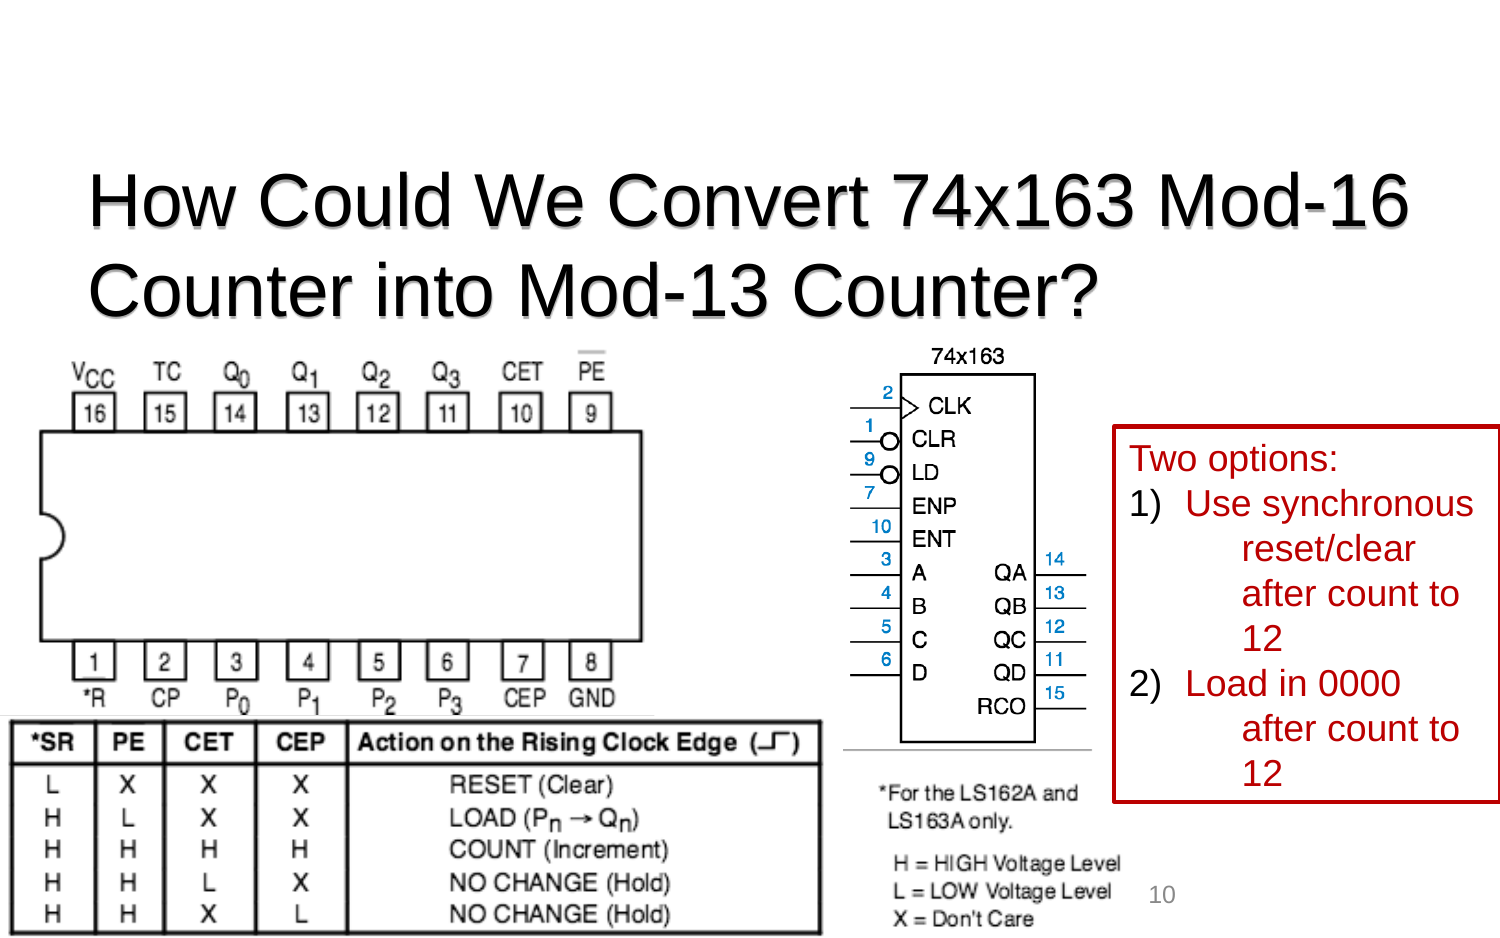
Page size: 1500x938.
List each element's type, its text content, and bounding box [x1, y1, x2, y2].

picture [0, 343, 1135, 938]
slide_number <number> [1135, 868, 1471, 919]
picture [0, 343, 658, 715]
title How Could We Convert 74x163 Mod-16 Counter into Mod-13 Counter? [72, 143, 1434, 251]
text_box Two options: Use synchronous reset/clear after count to 12 Load in 0000 after count to 12 [1114, 426, 1500, 802]
